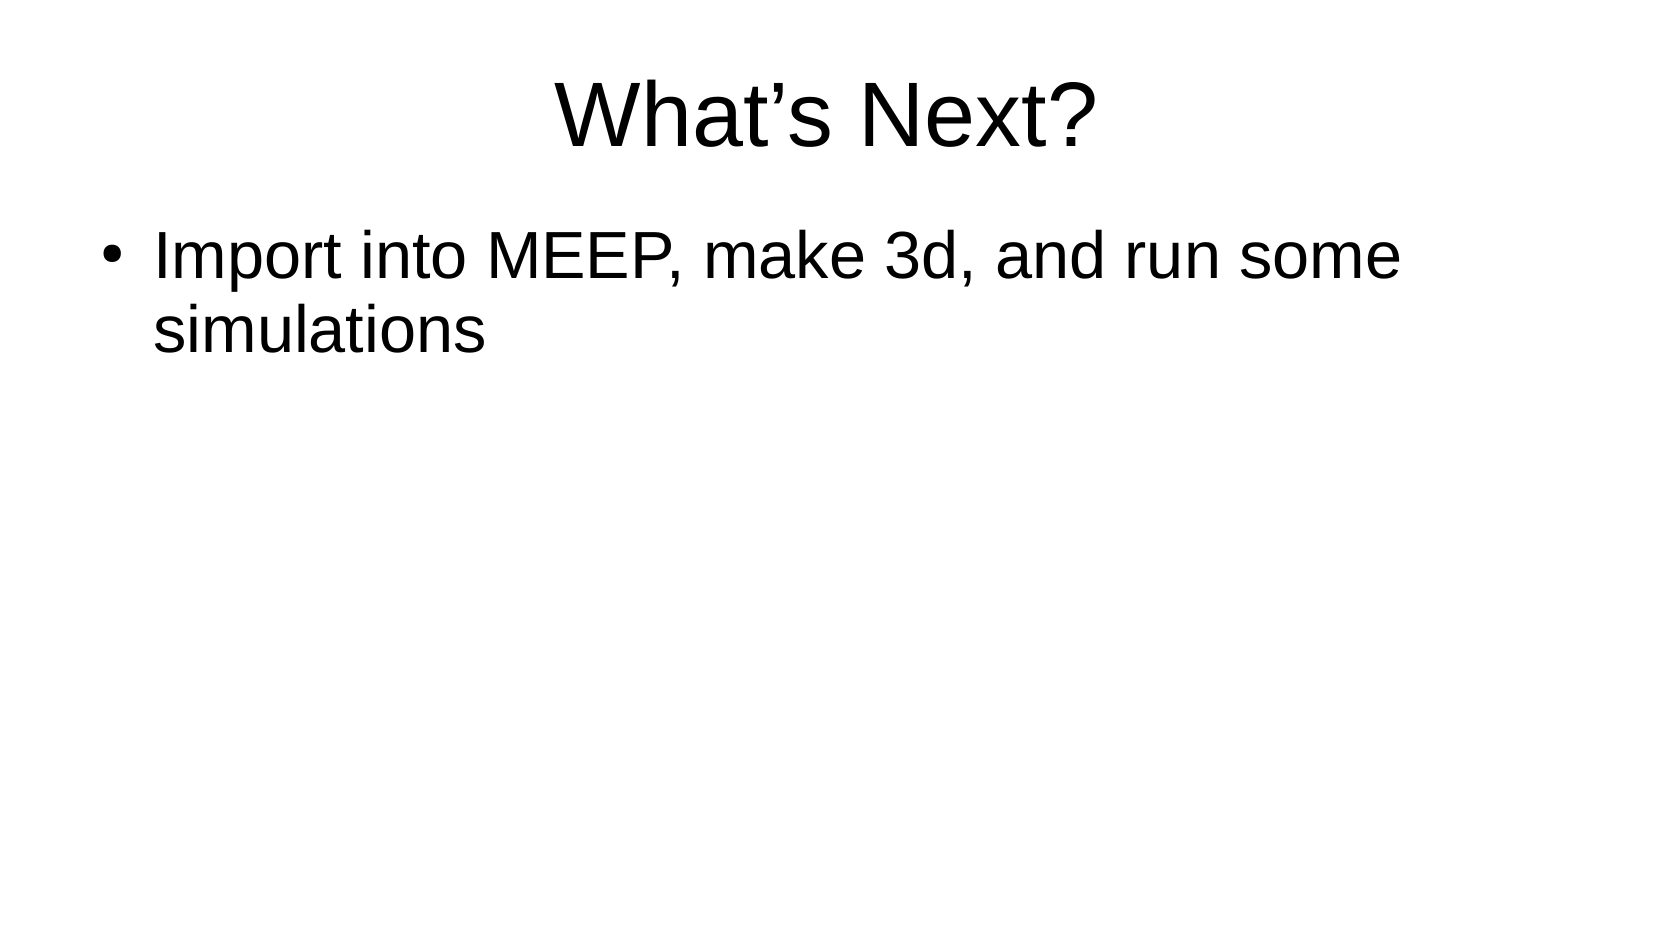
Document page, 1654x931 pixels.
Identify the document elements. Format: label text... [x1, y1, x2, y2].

title What’s Next? [82, 37, 1571, 193]
list Import into MEEP, make 3d, and run some simulations [82, 217, 1571, 758]
